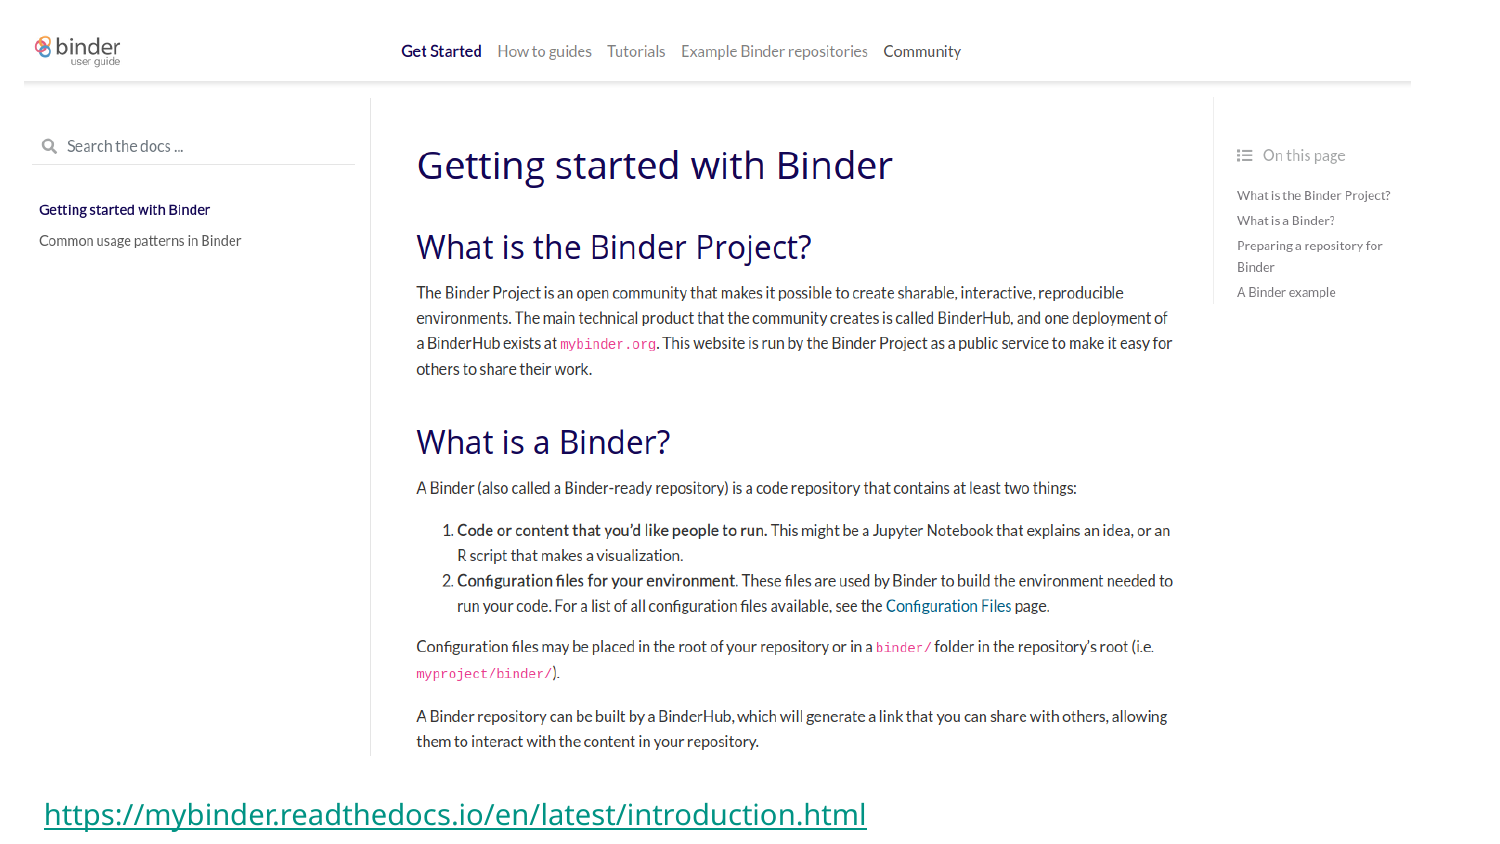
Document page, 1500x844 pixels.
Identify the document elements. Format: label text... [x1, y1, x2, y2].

text_box https://mybinder.readthedocs.io/en/latest/introduction.html [28, 781, 1464, 832]
picture [24, 24, 1411, 756]
